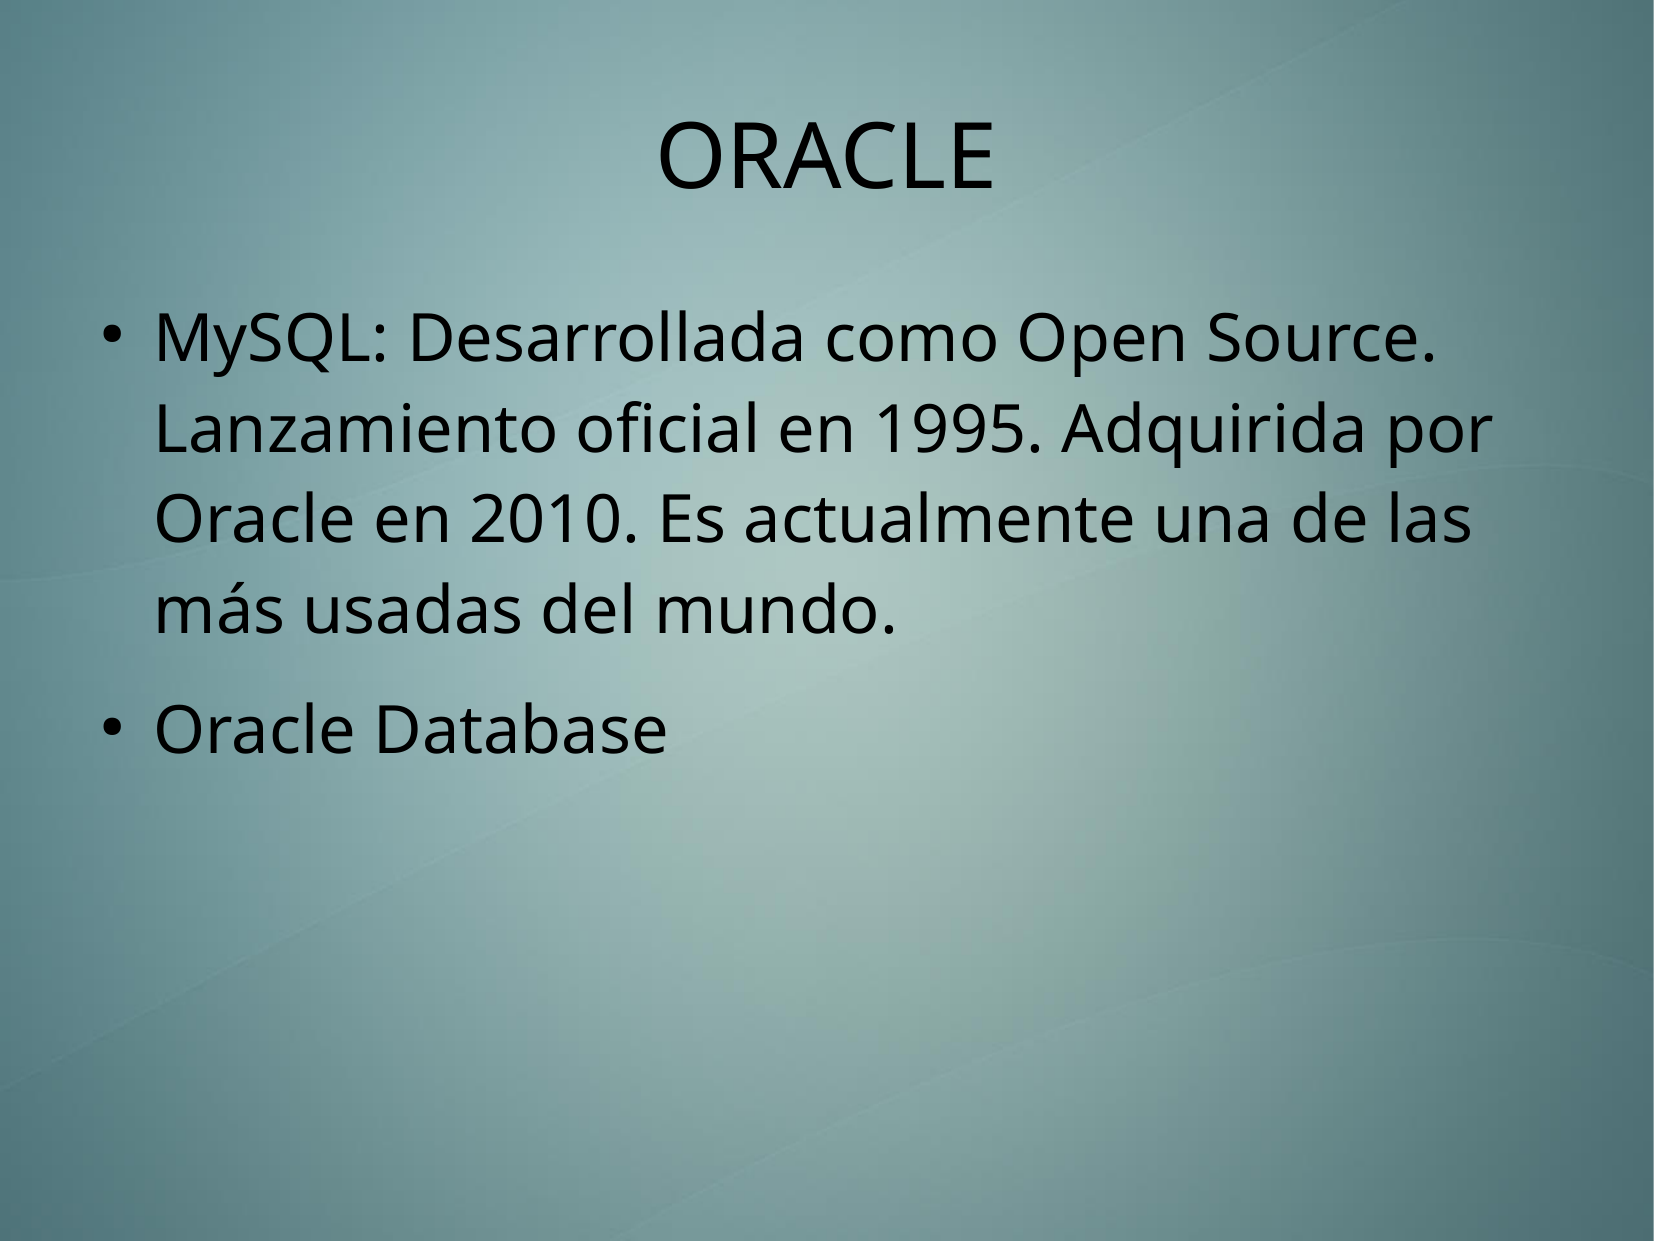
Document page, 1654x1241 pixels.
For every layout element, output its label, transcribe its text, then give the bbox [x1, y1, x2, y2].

list MySQL: Desarrollada como Open Source. Lanzamiento oficial en 1995. Adquirida por Oracle en 2010. Es actualmente una de las más usadas del mundo. Oracle Database [82, 290, 1571, 1010]
picture [0, 0, 1654, 1241]
title ORACLE [82, 49, 1571, 257]
